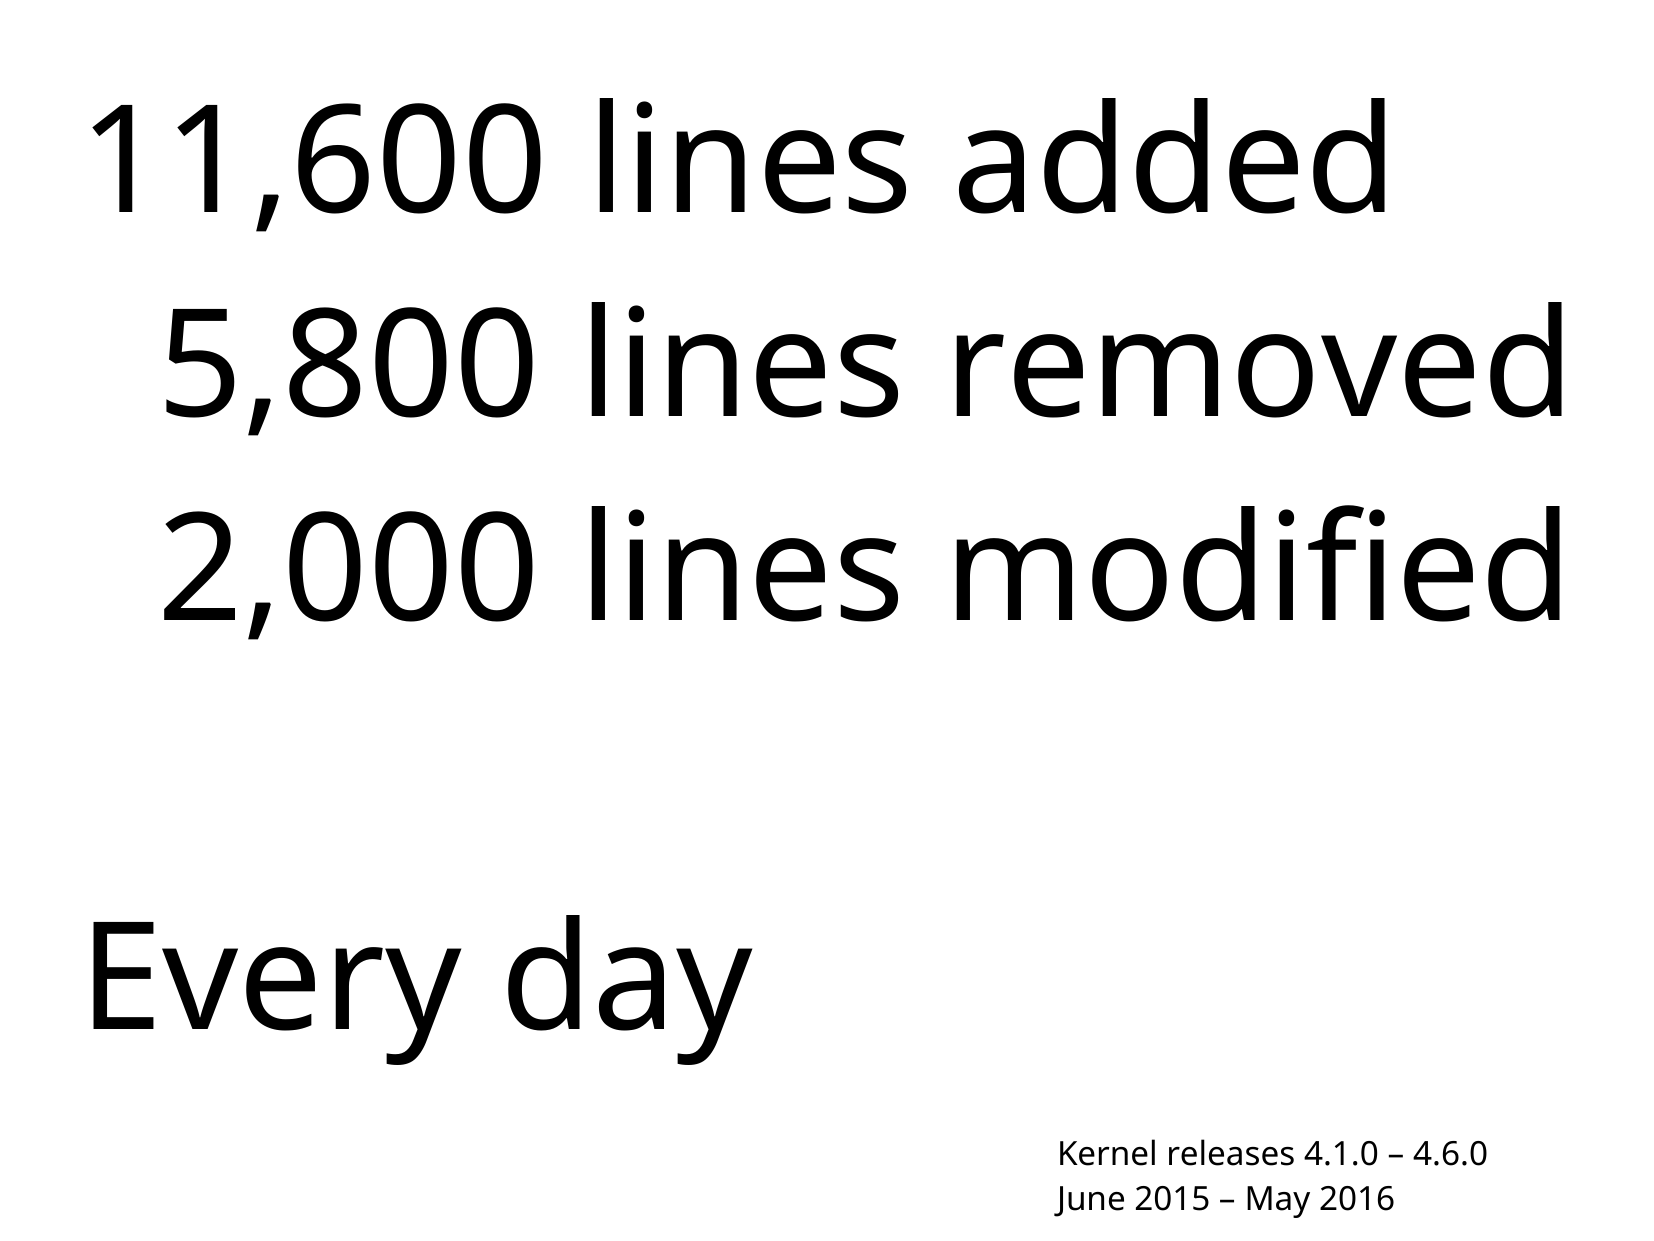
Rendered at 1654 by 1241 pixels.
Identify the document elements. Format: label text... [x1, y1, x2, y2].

text_box 11,600 lines added 5,800 lines removed 2,000 lines modified Every day [64, 44, 1654, 960]
text_box Kernel releases 4.1.0 – 4.6.0 June 2015 – May 2016 [1042, 1122, 1569, 1218]
